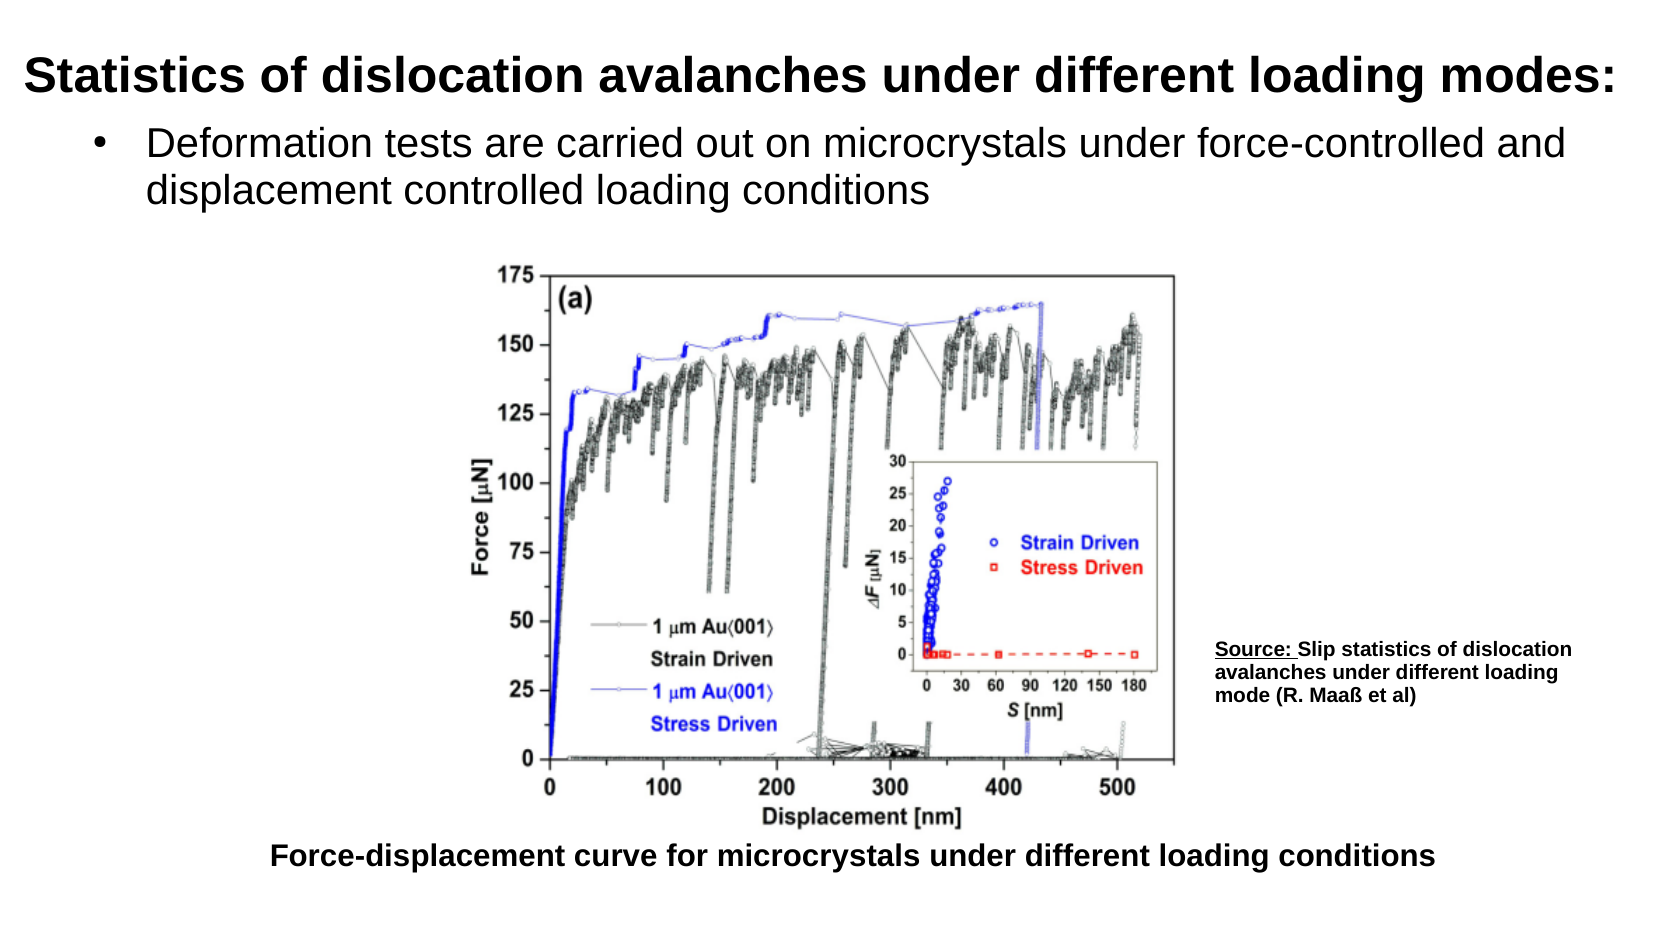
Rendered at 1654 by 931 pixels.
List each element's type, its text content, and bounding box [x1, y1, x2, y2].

picture [435, 239, 1231, 830]
text_box Source: Slip statistics of dislocation avalanches under different loading mode (R. Maaß et al) [1200, 630, 1591, 721]
title Statistics of dislocation avalanches under different loading modes: [22, 30, 1621, 121]
text_box Force-displacement curve for microcrystals under different loading conditions [255, 830, 1516, 916]
list Deformation tests are carried out on microcrystals under force-controlled and displacement controlled loading conditions [75, 120, 1606, 886]
